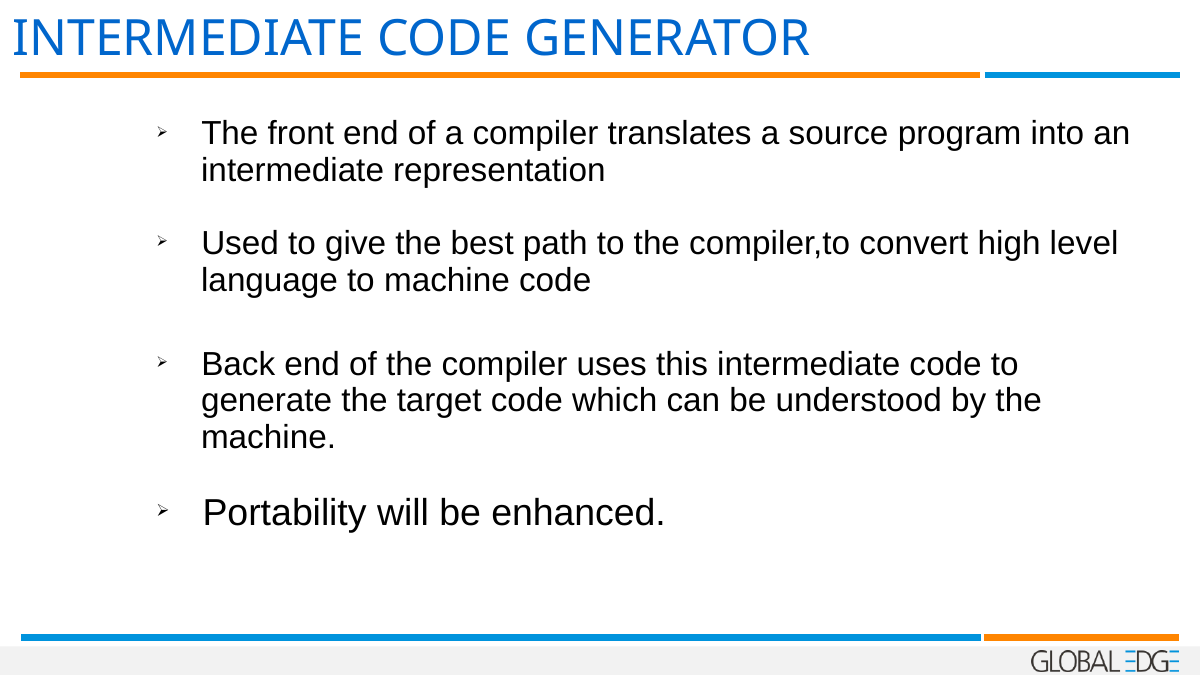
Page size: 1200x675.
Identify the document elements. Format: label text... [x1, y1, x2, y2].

text_box Used to give the best path to the compiler,to convert high level language to machine code [141, 219, 1158, 308]
picture [1031, 650, 1179, 672]
text_box [200, 106, 355, 164]
text_box Back end of the compiler uses this intermediate code to generate the target code which can be understood by the machine. [141, 337, 1111, 465]
text_box The front end of a compiler translates a source program into an intermediate representation [141, 107, 1170, 219]
title INTERMEDIATE CODE GENERATOR [12, 6, 1088, 66]
text_box Portability will be enhanced. [141, 484, 1028, 542]
